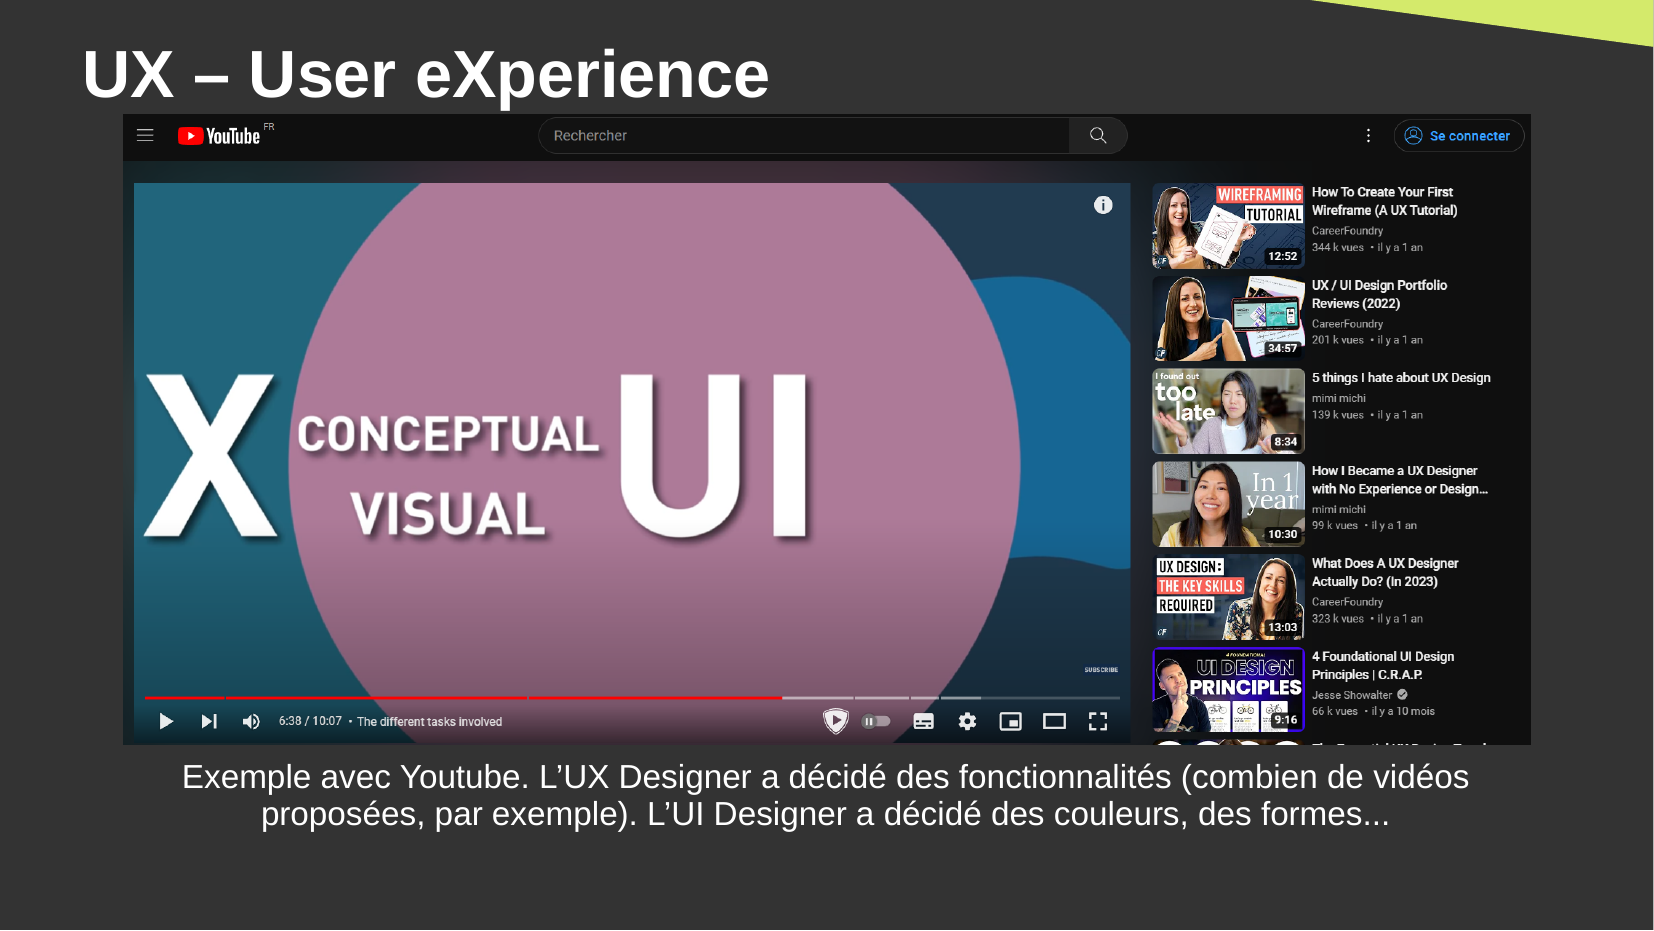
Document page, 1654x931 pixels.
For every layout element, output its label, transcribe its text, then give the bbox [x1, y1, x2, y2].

text_box Exemple avec Youtube. L’UX Designer a décidé des fonctionnalités (combien de vidéos proposées, par exemple). L’UI Designer a décidé des couleurs, des formes... [165, 751, 1489, 841]
title UX – User eXperience [82, 37, 1571, 114]
picture [123, 114, 1531, 745]
text_box [1310, 0, 1654, 47]
